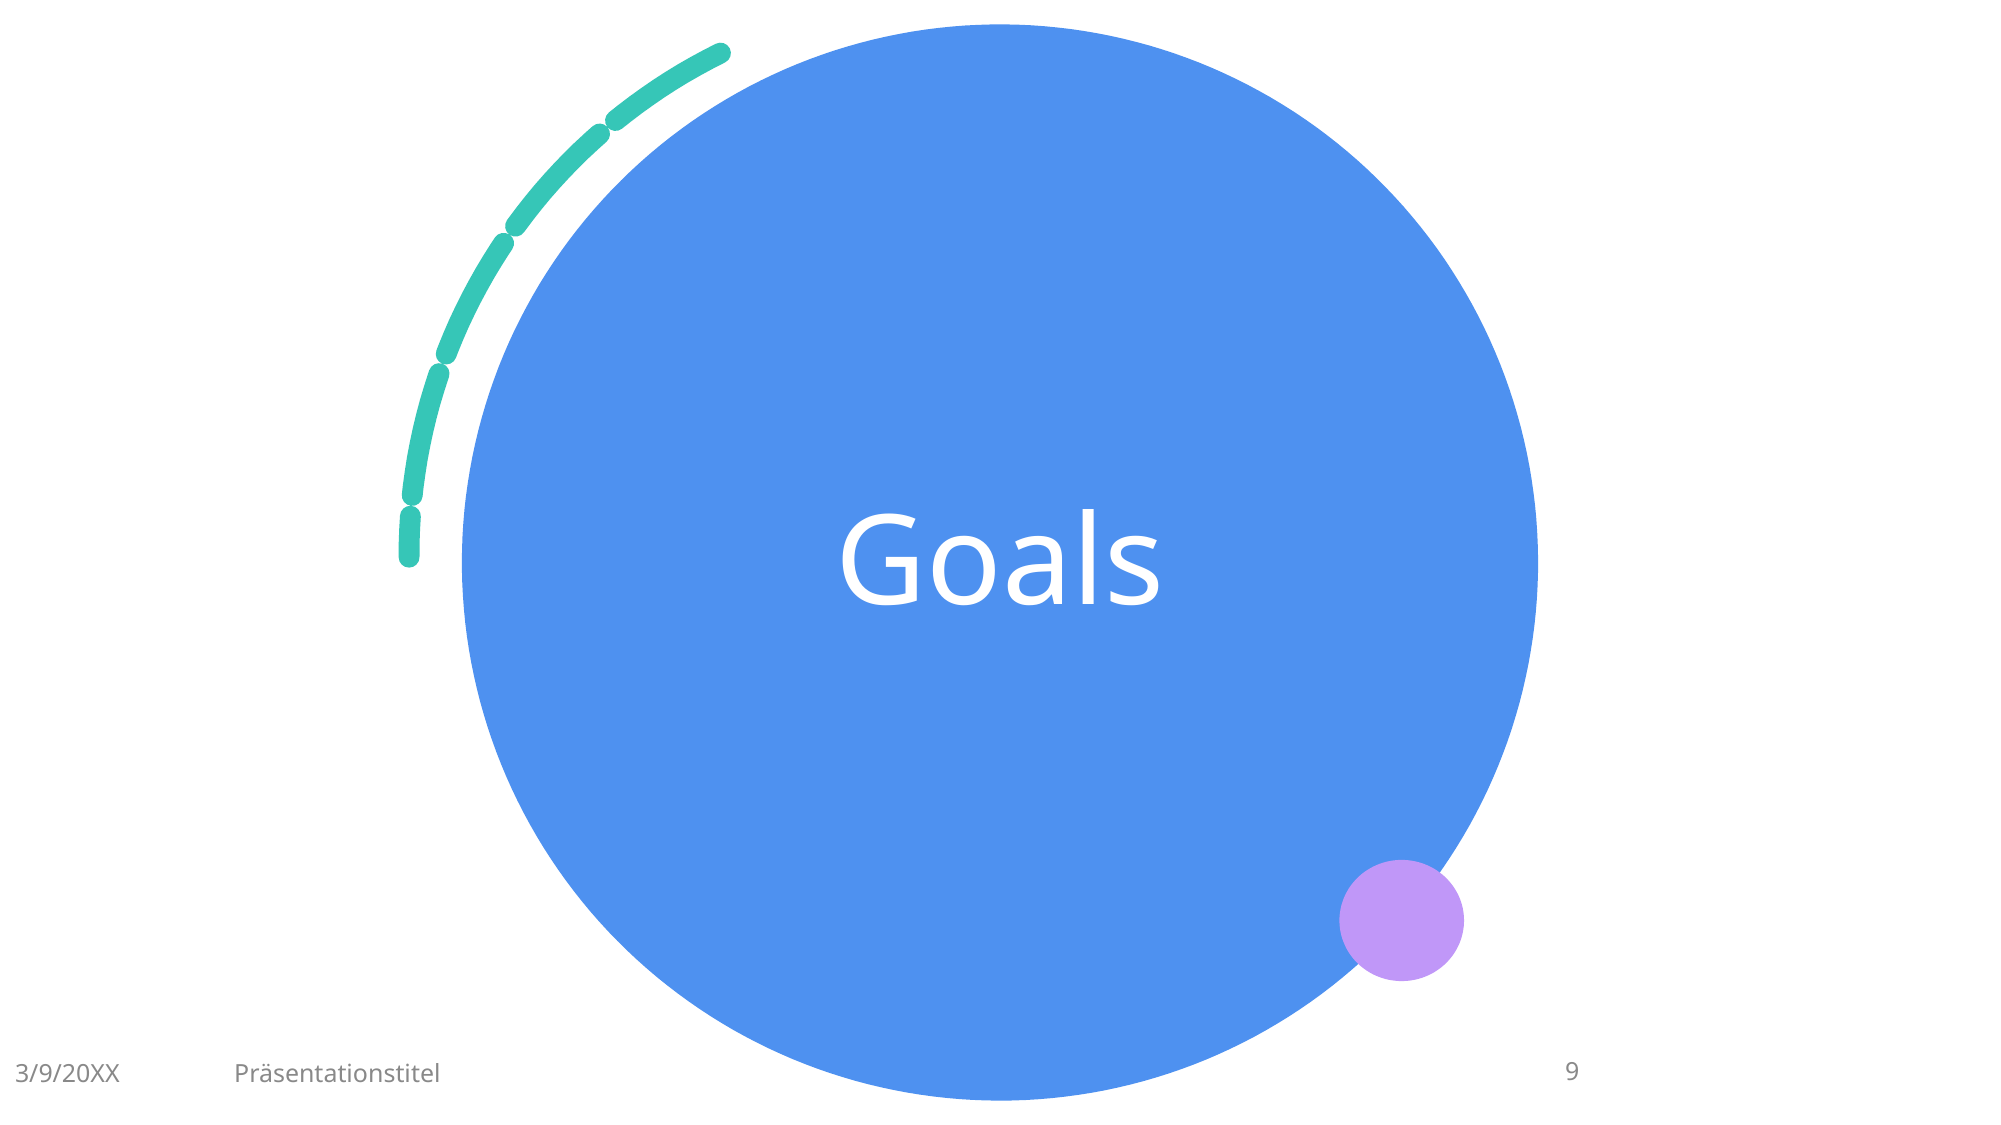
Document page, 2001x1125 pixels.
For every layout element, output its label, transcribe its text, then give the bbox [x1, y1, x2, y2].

title Goals [544, 226, 1457, 639]
text_box Präsentationstitel [0, 1042, 676, 1103]
text_box [1550, 1042, 2000, 1103]
